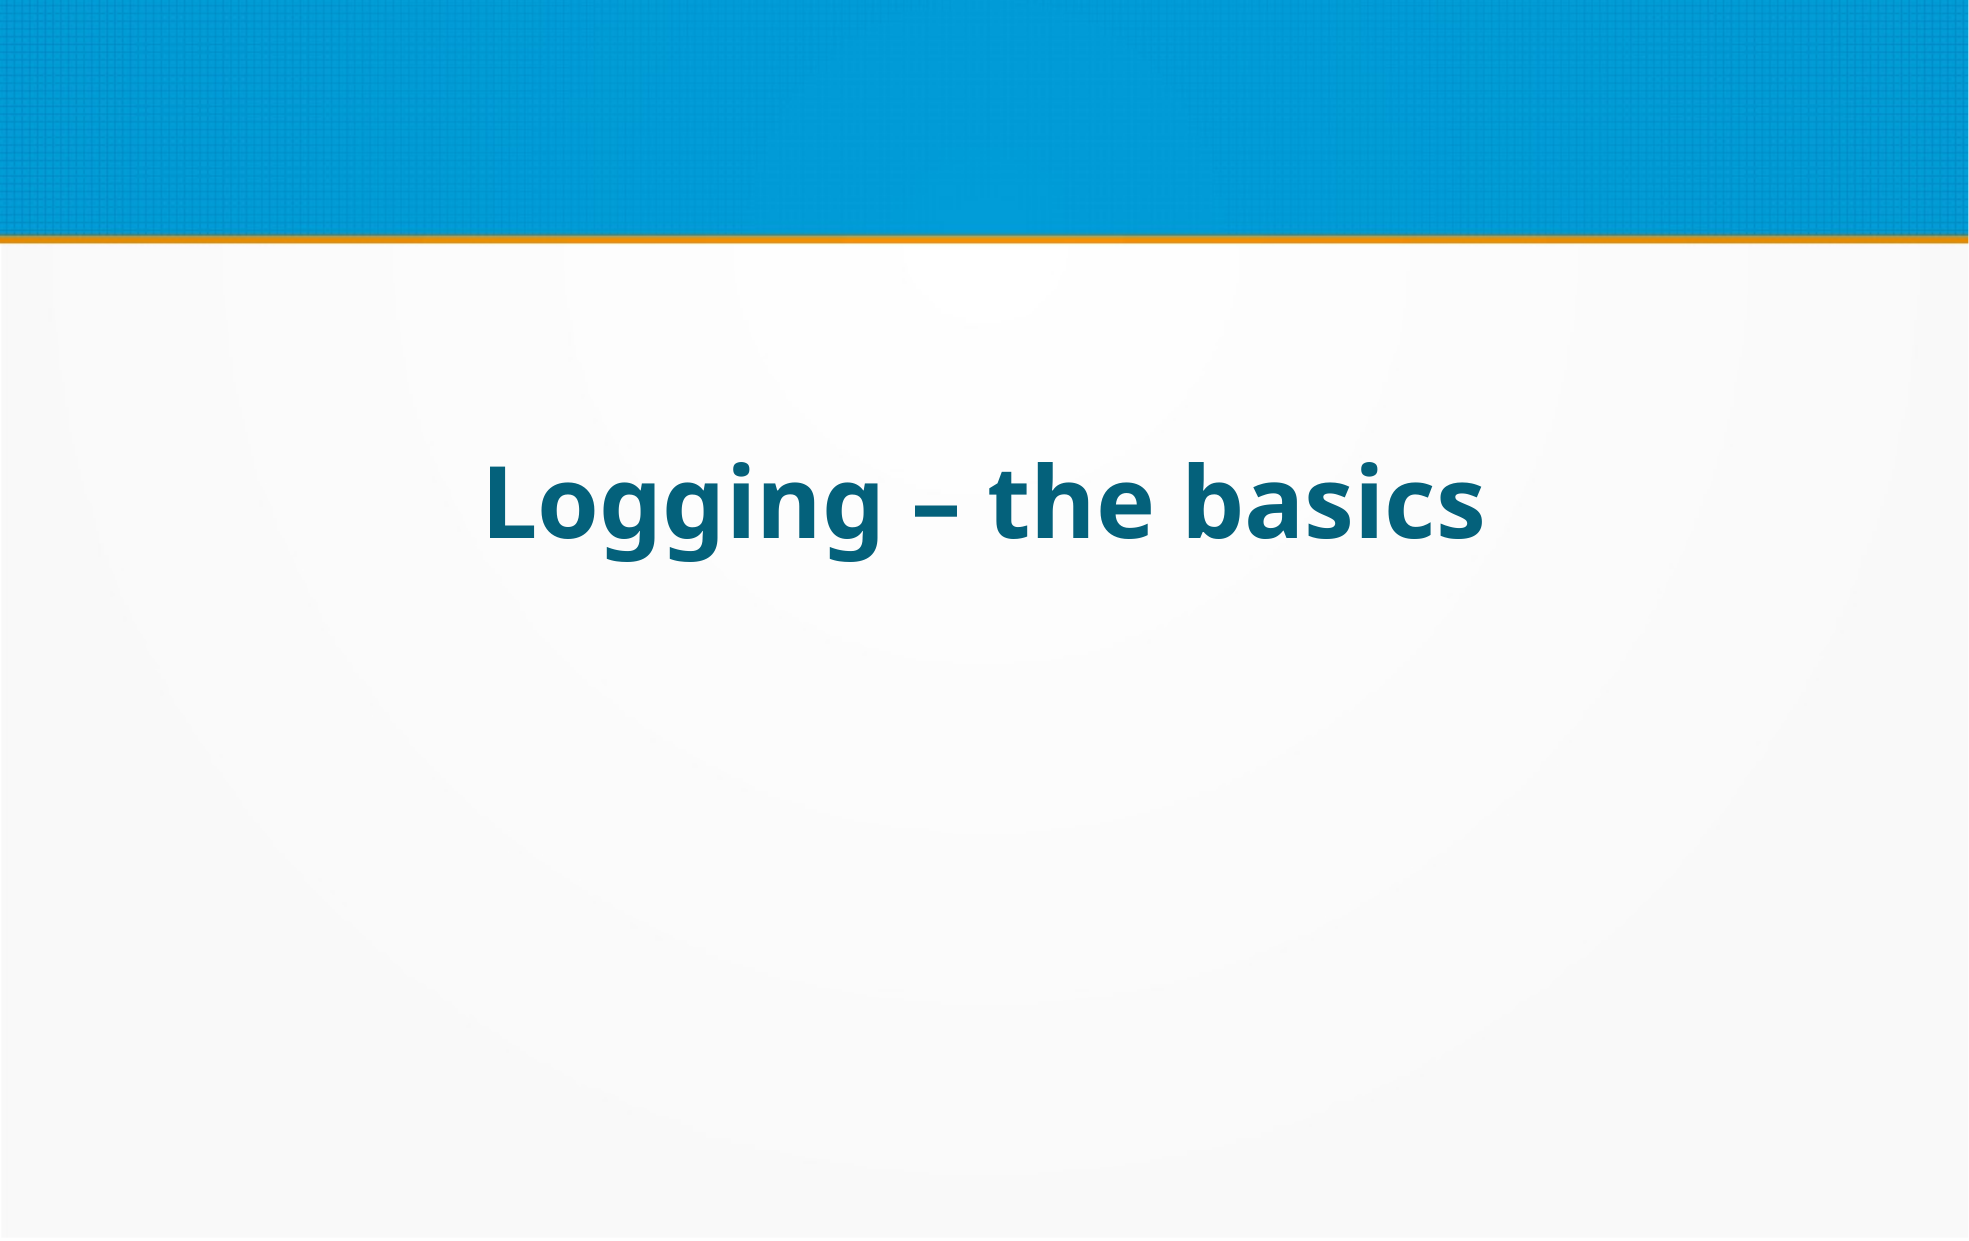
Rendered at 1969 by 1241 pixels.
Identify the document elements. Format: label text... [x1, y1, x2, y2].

subtitle Logging – the basics [98, 19, 1870, 980]
picture [0, 233, 1969, 1241]
